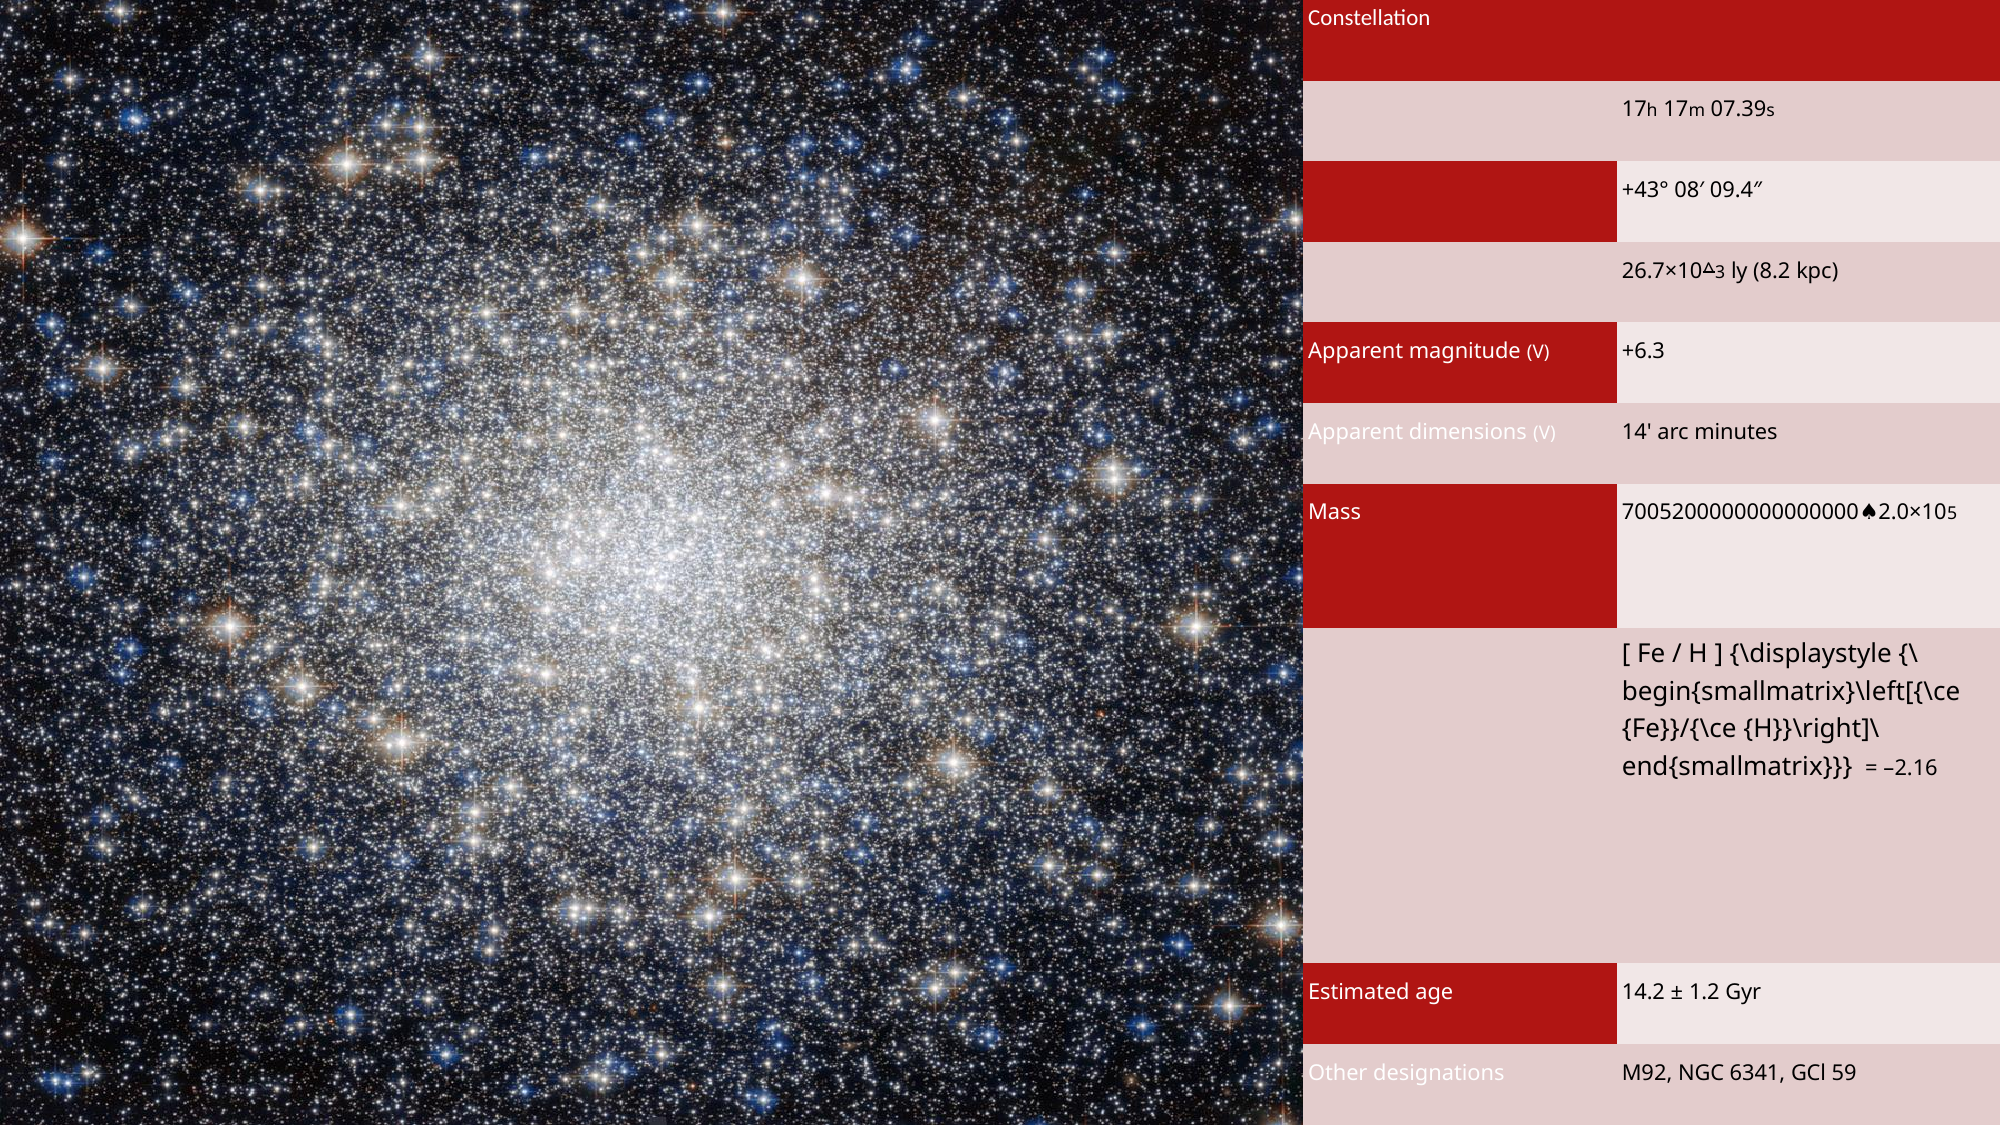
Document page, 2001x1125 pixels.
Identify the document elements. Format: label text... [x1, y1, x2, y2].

table_cell 14.2 ± 1.2 Gyr [1617, 963, 2000, 1044]
table_header [1617, 0, 2000, 81]
table_cell [1303, 161, 1617, 242]
table_cell M92, NGC 6341, GCl 59 [1617, 1044, 2000, 1125]
table_cell 17h 17m 07.39s [1617, 81, 2000, 161]
table_cell 7005200000000000000♠2.0×105 [1617, 484, 2000, 628]
table_cell Mass [1303, 484, 1617, 628]
table_cell [ Fe / H ] {\displaystyle {\begin{smallmatrix}\left[{\ce {Fe}}/{\ce {H}}\right]\end{smallmatrix}}} = –2.16 [1617, 628, 2000, 963]
table_header Constellation [1303, 0, 1617, 81]
table_cell [1303, 242, 1617, 322]
table_cell [1303, 81, 1617, 161]
table_cell [1303, 628, 1617, 963]
table_cell Apparent magnitude (V) [1303, 322, 1617, 403]
table_cell +6.3 [1617, 322, 2000, 403]
table_cell Apparent dimensions (V) [1303, 403, 1617, 484]
table_cell Other designations [1303, 1044, 1617, 1125]
table_cell 14' arc minutes [1617, 403, 2000, 484]
table_cell 26.7×10^3 ly (8.2 kpc) [1617, 242, 2000, 322]
picture [0, 0, 1303, 1125]
table_cell Estimated age [1303, 963, 1617, 1044]
table_cell +43° 08′ 09.4″ [1617, 161, 2000, 242]
